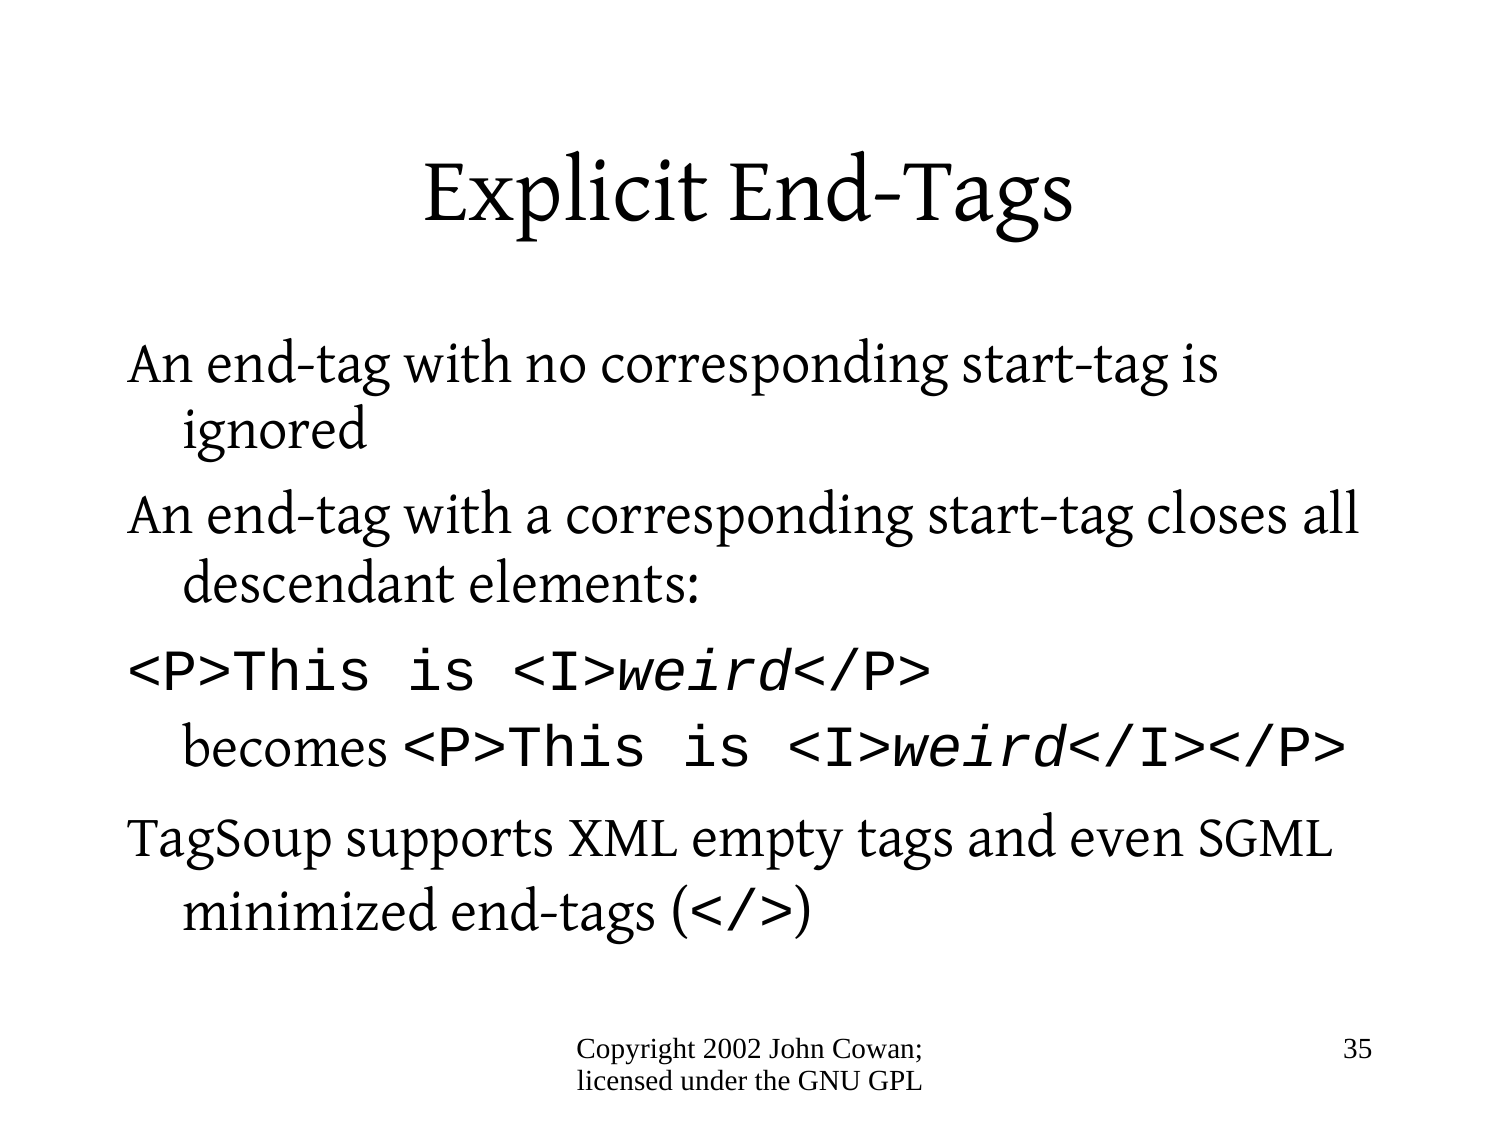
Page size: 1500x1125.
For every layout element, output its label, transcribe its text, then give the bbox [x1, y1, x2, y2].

title Explicit End-Tags [112, 99, 1388, 288]
text_box 35 [1074, 1025, 1388, 1074]
list An end-tag with no corresponding start-tag is ignored An end-tag with a corresponding start-tag closes all descendant elements: <P>This is <I>weird</P> becomes <P>This is <I>weird</I></P> TagSoup supports XML empty tags and even SGML minimized end-tags (</>) [112, 324, 1388, 1000]
text_box Copyright 2002 John Cowan; licensed under the GNU GPL [512, 1025, 988, 1107]
